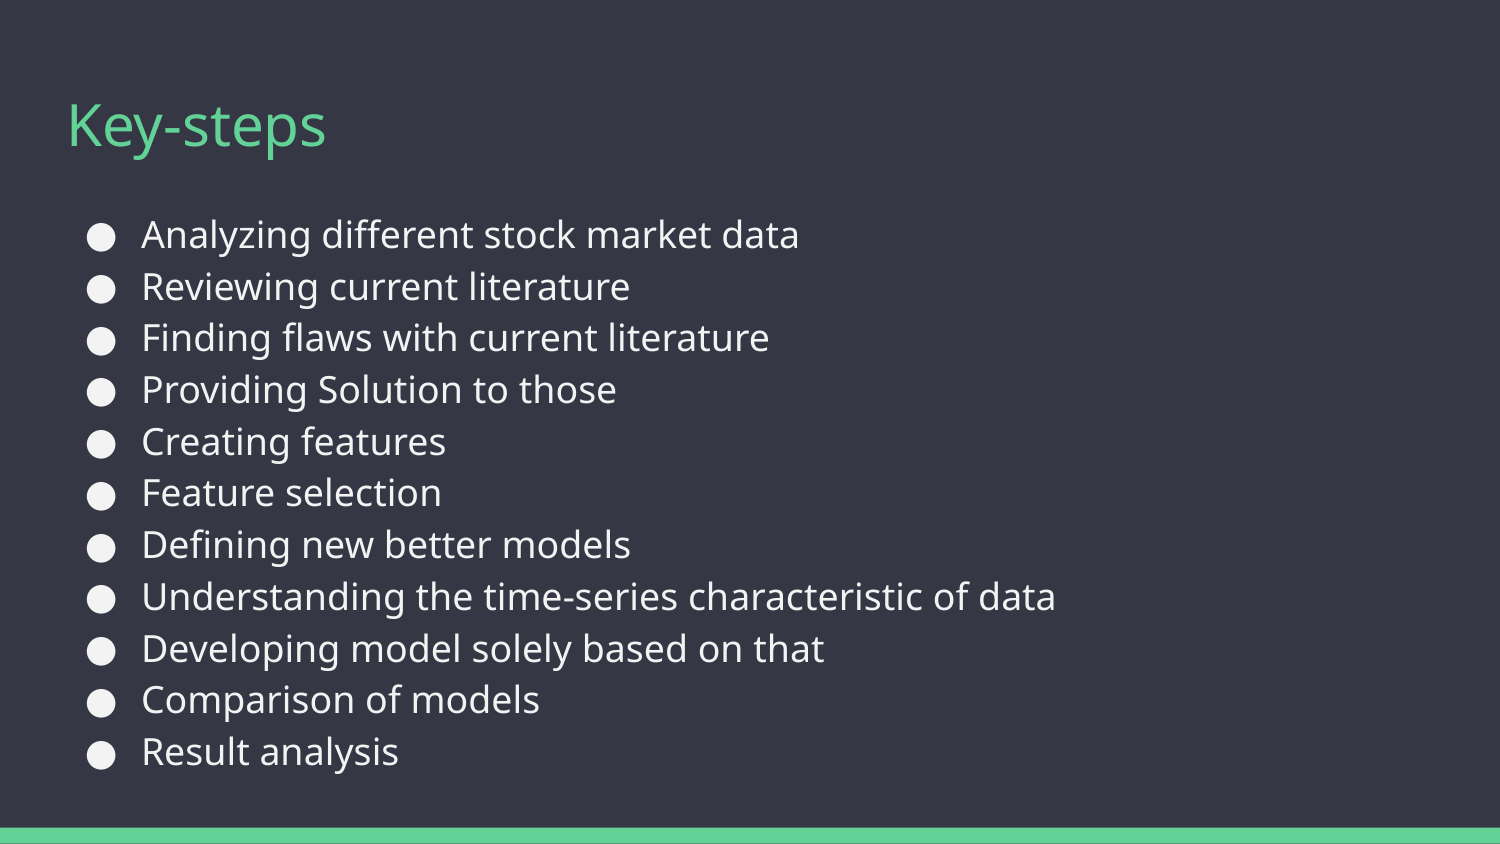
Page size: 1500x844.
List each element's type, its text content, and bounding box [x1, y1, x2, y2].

list Analyzing different stock market data Reviewing current literature Finding flaws with current literature Providing Solution to those Creating features Feature selection Defining new better models Understanding the time-series characteristic of data Developing model solely based on that Comparison of models Result analysis [51, 189, 1449, 750]
title Key-steps [51, 72, 1449, 167]
